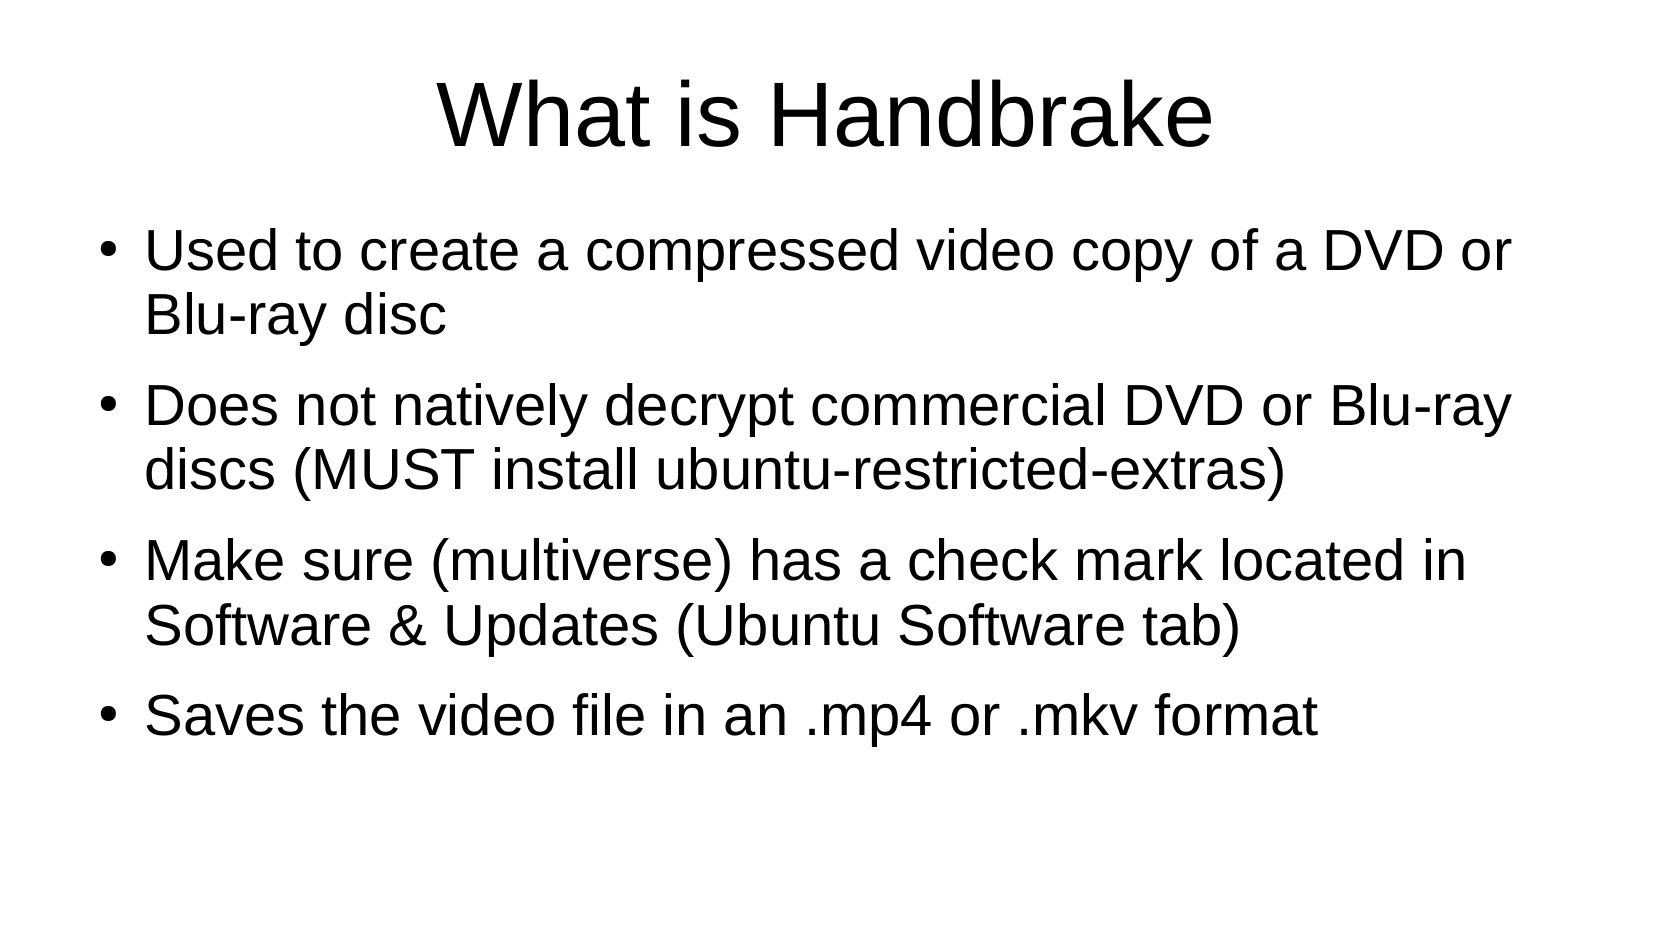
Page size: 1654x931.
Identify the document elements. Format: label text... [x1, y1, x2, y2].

title What is Handbrake [82, 37, 1571, 193]
list Used to create a compressed video copy of a DVD or Blu-ray disc Does not natively decrypt commercial DVD or Blu-ray discs (MUST install ubuntu-restricted-extras) Make sure (multiverse) has a check mark located in Software & Updates (Ubuntu Software tab) Saves the video file in an .mp4 or .mkv format [82, 217, 1571, 758]
